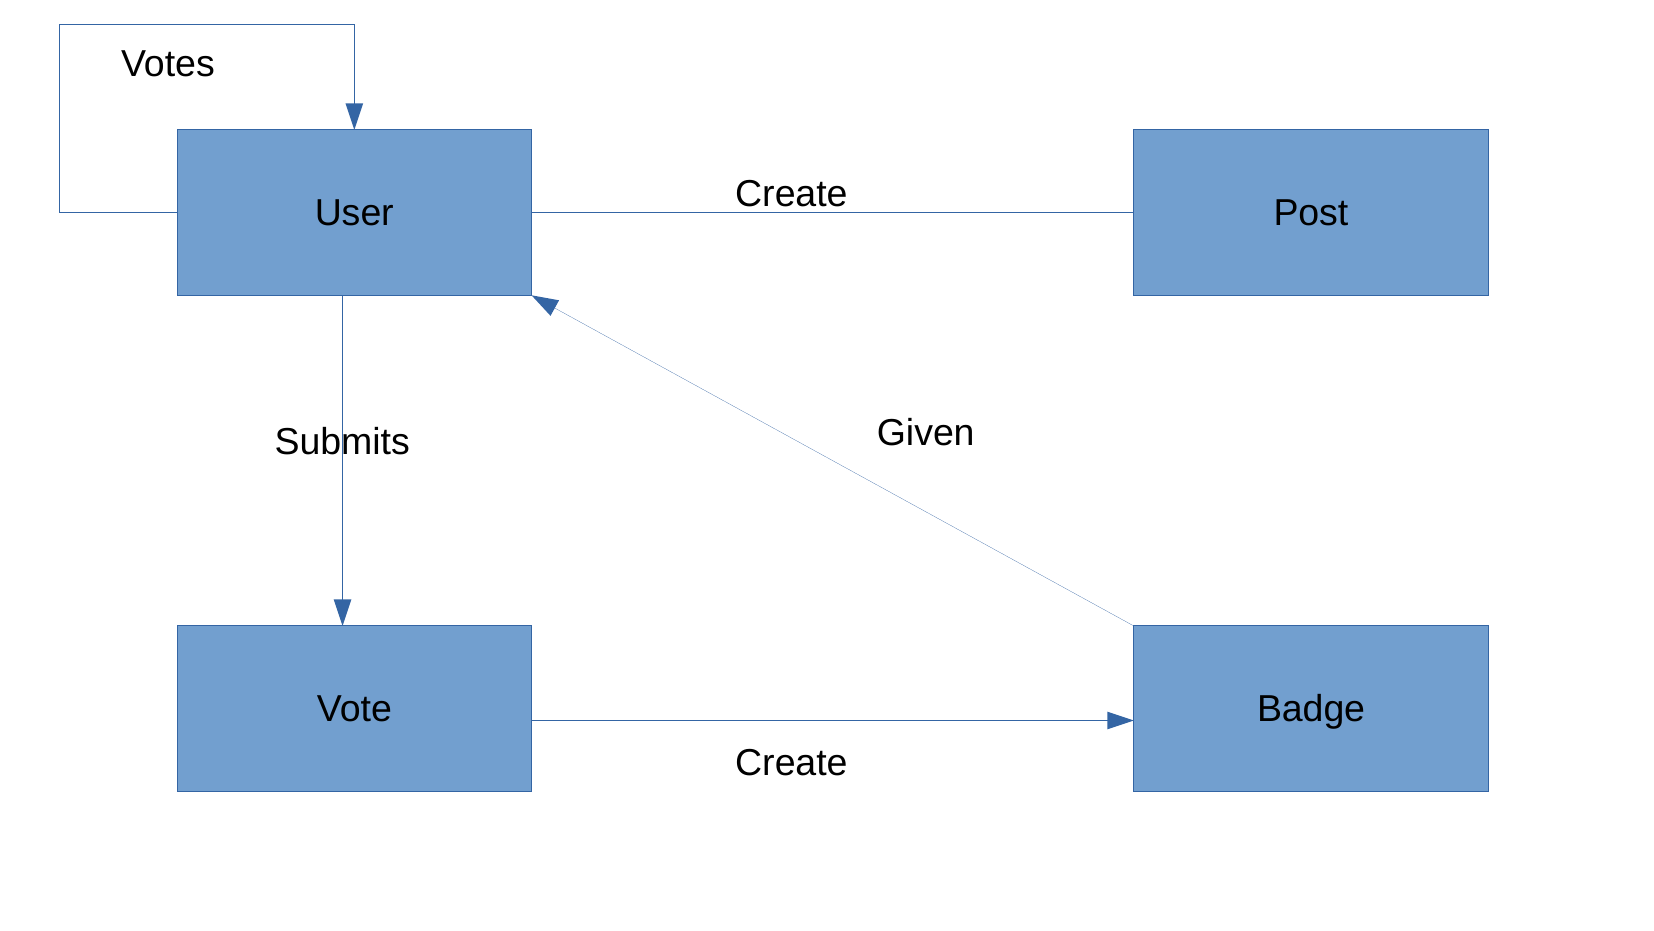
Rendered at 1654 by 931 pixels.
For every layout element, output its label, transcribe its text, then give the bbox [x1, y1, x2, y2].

text_box Given [862, 403, 1170, 461]
text_box Submits [259, 413, 473, 471]
text_box Votes [106, 35, 260, 93]
text_box Vote [177, 625, 532, 792]
text_box Create [720, 165, 922, 223]
text_box Badge [1133, 625, 1489, 792]
text_box Create [720, 734, 1016, 792]
text_box User [177, 129, 532, 296]
text_box Post [1133, 129, 1489, 296]
